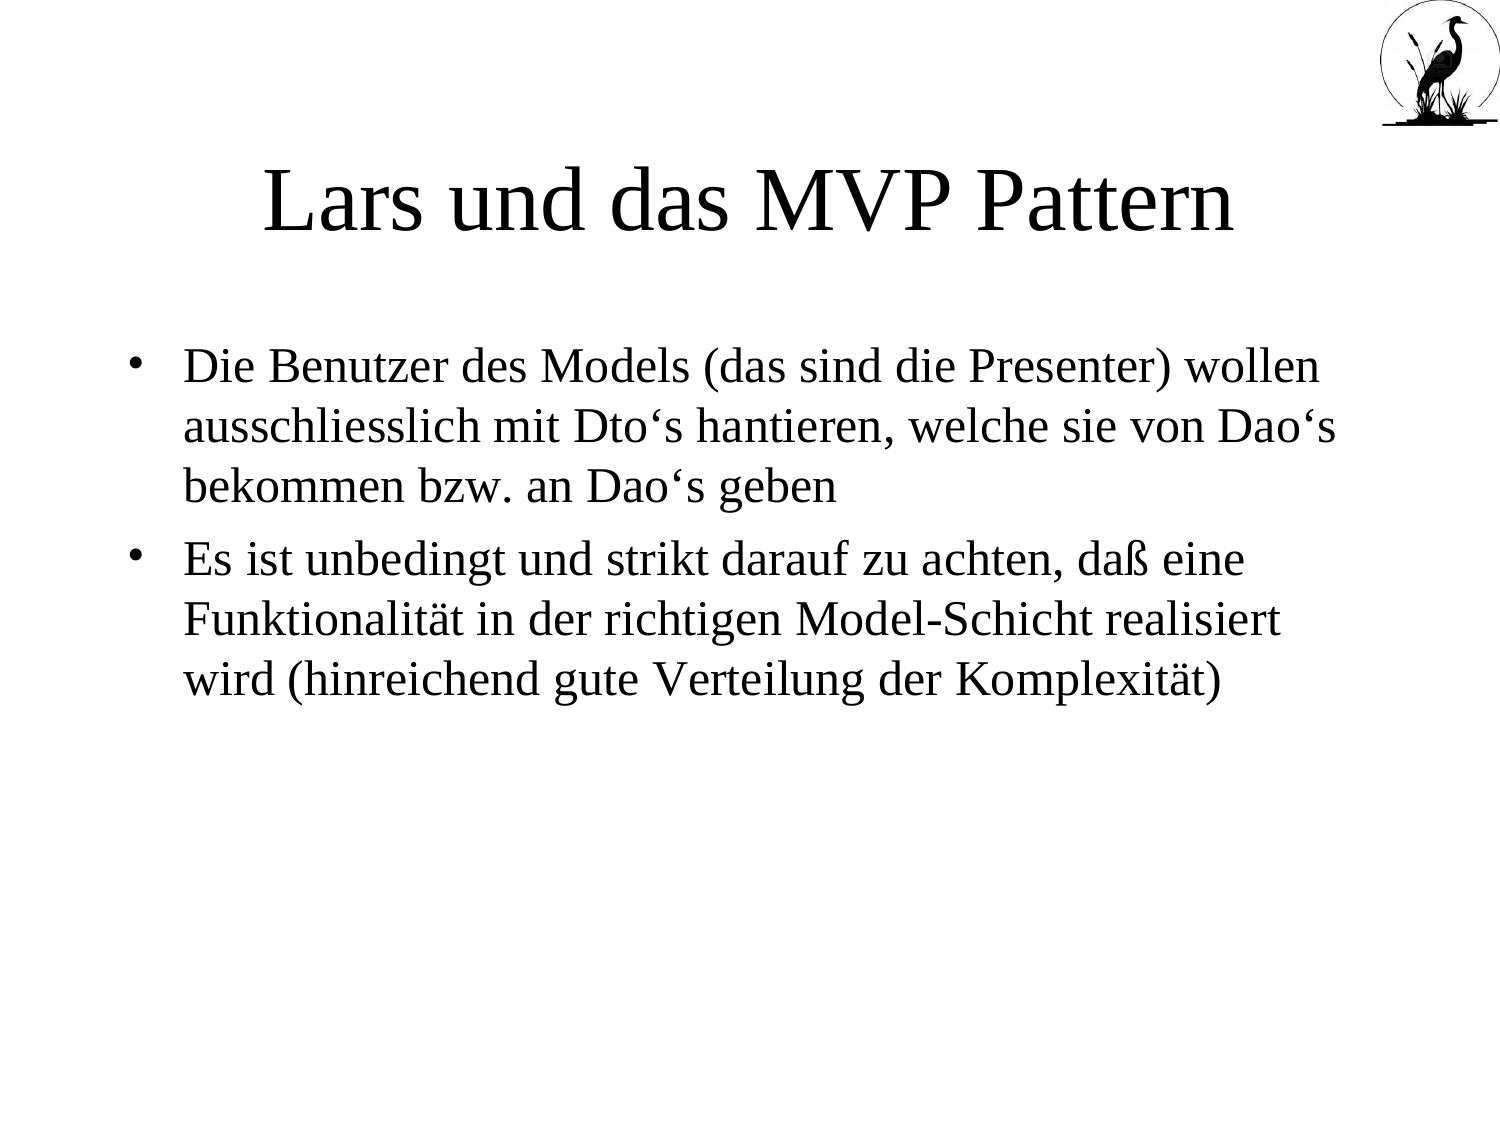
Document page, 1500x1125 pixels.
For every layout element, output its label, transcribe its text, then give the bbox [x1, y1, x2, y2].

picture [1380, 0, 1500, 126]
list Die Benutzer des Models (das sind die Presenter) wollen ausschliesslich mit Dto‘s hantieren, welche sie von Dao‘s bekommen bzw. an Dao‘s geben Es ist unbedingt und strikt darauf zu achten, daß eine Funktionalität in der richtigen Model-Schicht realisiert wird (hinreichend gute Verteilung der Komplexität) [112, 324, 1388, 1001]
title Lars und das MVP Pattern [112, 99, 1388, 288]
